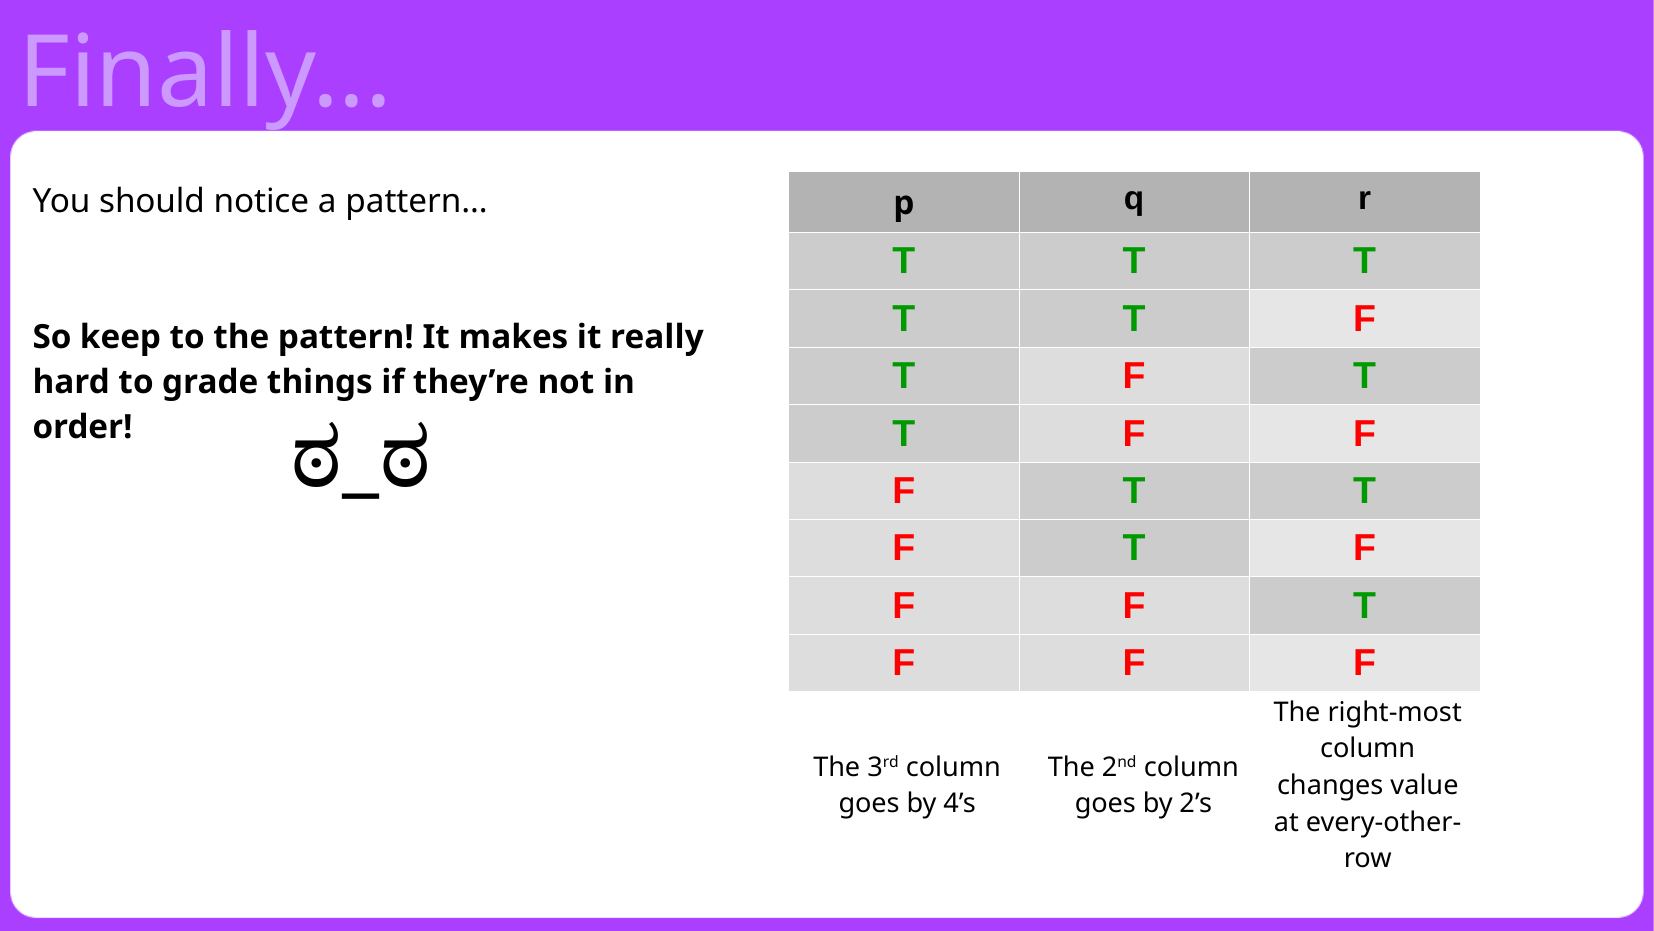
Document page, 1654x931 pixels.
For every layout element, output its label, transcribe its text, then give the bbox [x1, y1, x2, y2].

table_cell T [1250, 577, 1480, 634]
text_box You should notice a pattern… So keep to the pattern! It makes it really hard to grade things if they’re not in order! [32, 176, 730, 443]
table_cell T [1020, 520, 1249, 576]
text_box The right-most column changes value at every-other-row [1265, 691, 1470, 877]
table_cell F [1250, 520, 1480, 576]
table_cell F [1020, 577, 1249, 634]
text_box The 3rd column goes by 4’s [804, 691, 1010, 877]
table_cell T [789, 405, 1019, 462]
text_box ಠ_ಠ [152, 318, 570, 600]
table_cell F [789, 577, 1019, 634]
table_cell T [1020, 290, 1249, 347]
table_cell F [1250, 290, 1480, 347]
table_cell F [789, 520, 1019, 576]
table_cell T [789, 290, 1019, 347]
table_cell T [1020, 233, 1249, 289]
table_cell T [1020, 463, 1249, 519]
title Finally... [18, 8, 1574, 126]
table_cell T [789, 233, 1019, 289]
table_cell F [1250, 405, 1480, 462]
table_cell T [789, 348, 1019, 404]
picture [0, 0, 1654, 931]
table_cell F [1020, 348, 1249, 404]
table_cell T [1250, 233, 1480, 289]
table_header r [1250, 172, 1480, 232]
table_header q [1020, 172, 1249, 232]
table_header p [789, 172, 1019, 232]
table_cell F [1020, 635, 1249, 691]
table_cell F [1250, 635, 1480, 691]
table_cell F [1020, 405, 1249, 462]
table_cell F [789, 463, 1019, 519]
table_cell T [1250, 348, 1480, 404]
table_cell T [1250, 463, 1480, 519]
text_box The 2nd column goes by 2’s [1041, 691, 1246, 877]
table_cell F [789, 635, 1019, 691]
